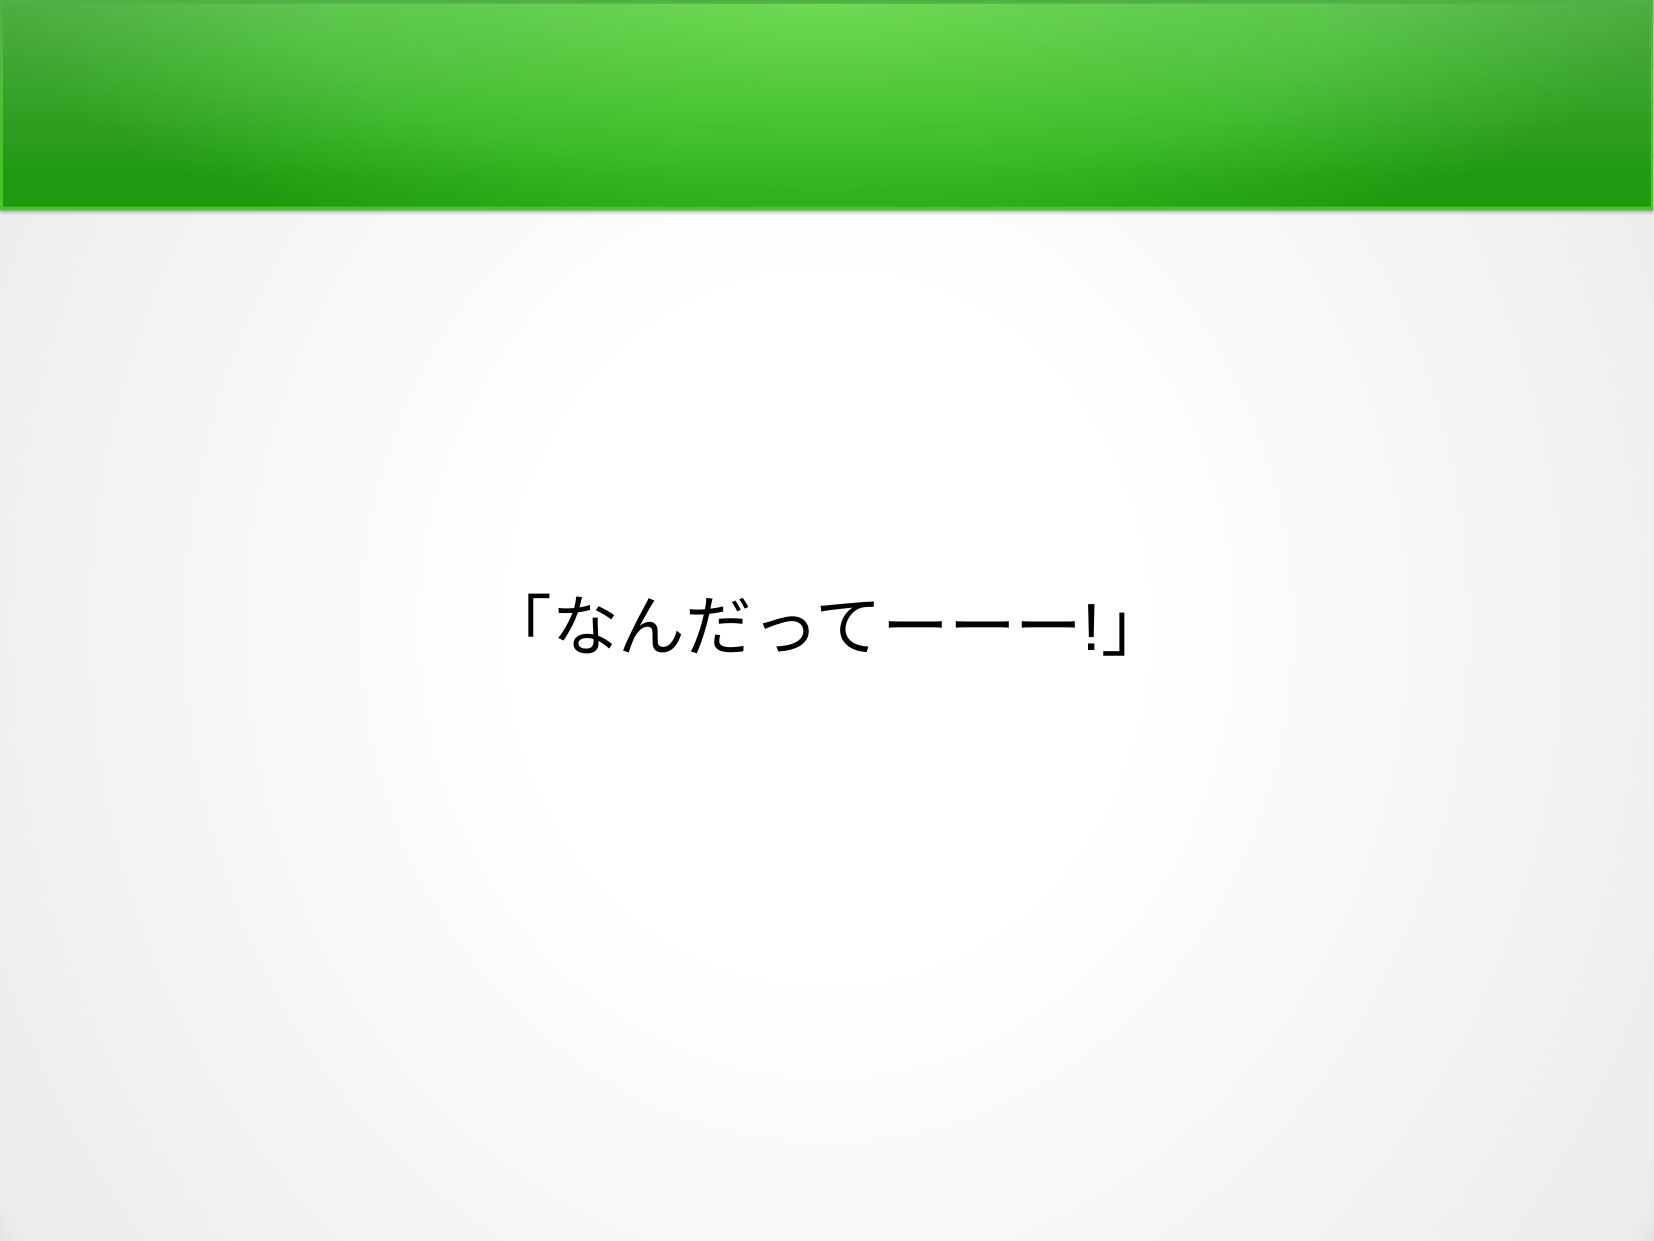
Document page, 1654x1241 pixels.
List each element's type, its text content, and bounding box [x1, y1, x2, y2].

subtitle 「なんだってーーー!」 [82, 299, 1571, 1019]
